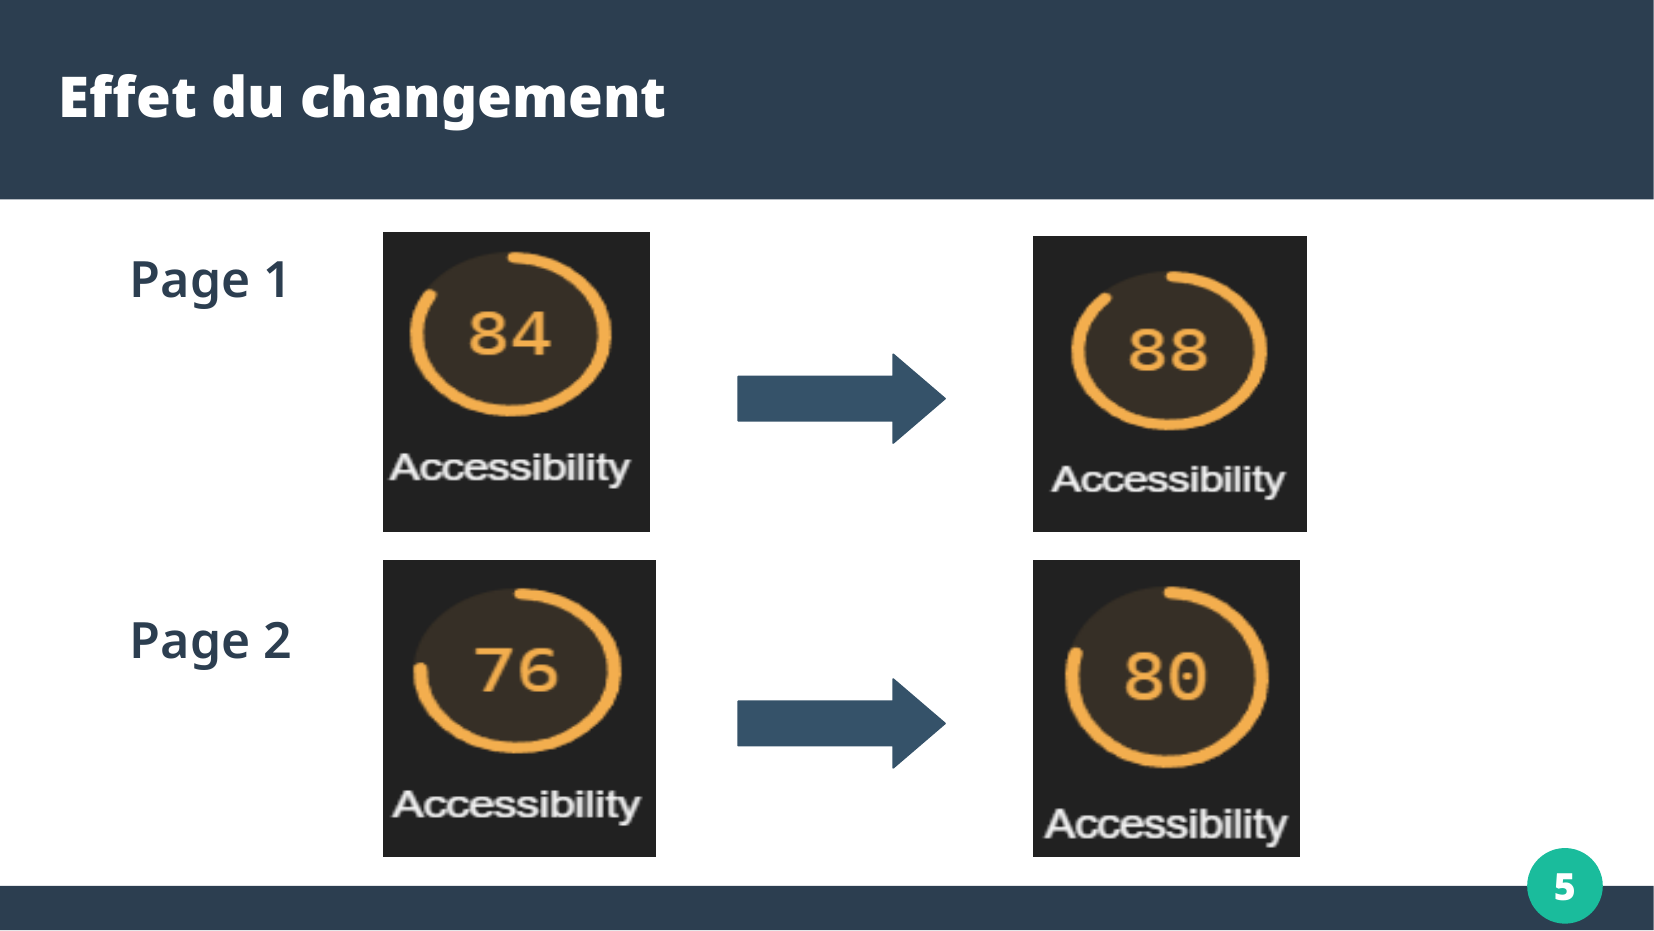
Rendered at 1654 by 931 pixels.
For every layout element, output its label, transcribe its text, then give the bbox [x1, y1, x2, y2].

picture [383, 560, 656, 857]
text_box [738, 354, 945, 443]
list Page 1 Page 2 [59, 243, 1595, 680]
picture [383, 232, 650, 532]
text_box [738, 679, 945, 768]
title Effet du changement [59, 37, 1595, 156]
picture [1033, 560, 1300, 857]
picture [1033, 236, 1307, 532]
